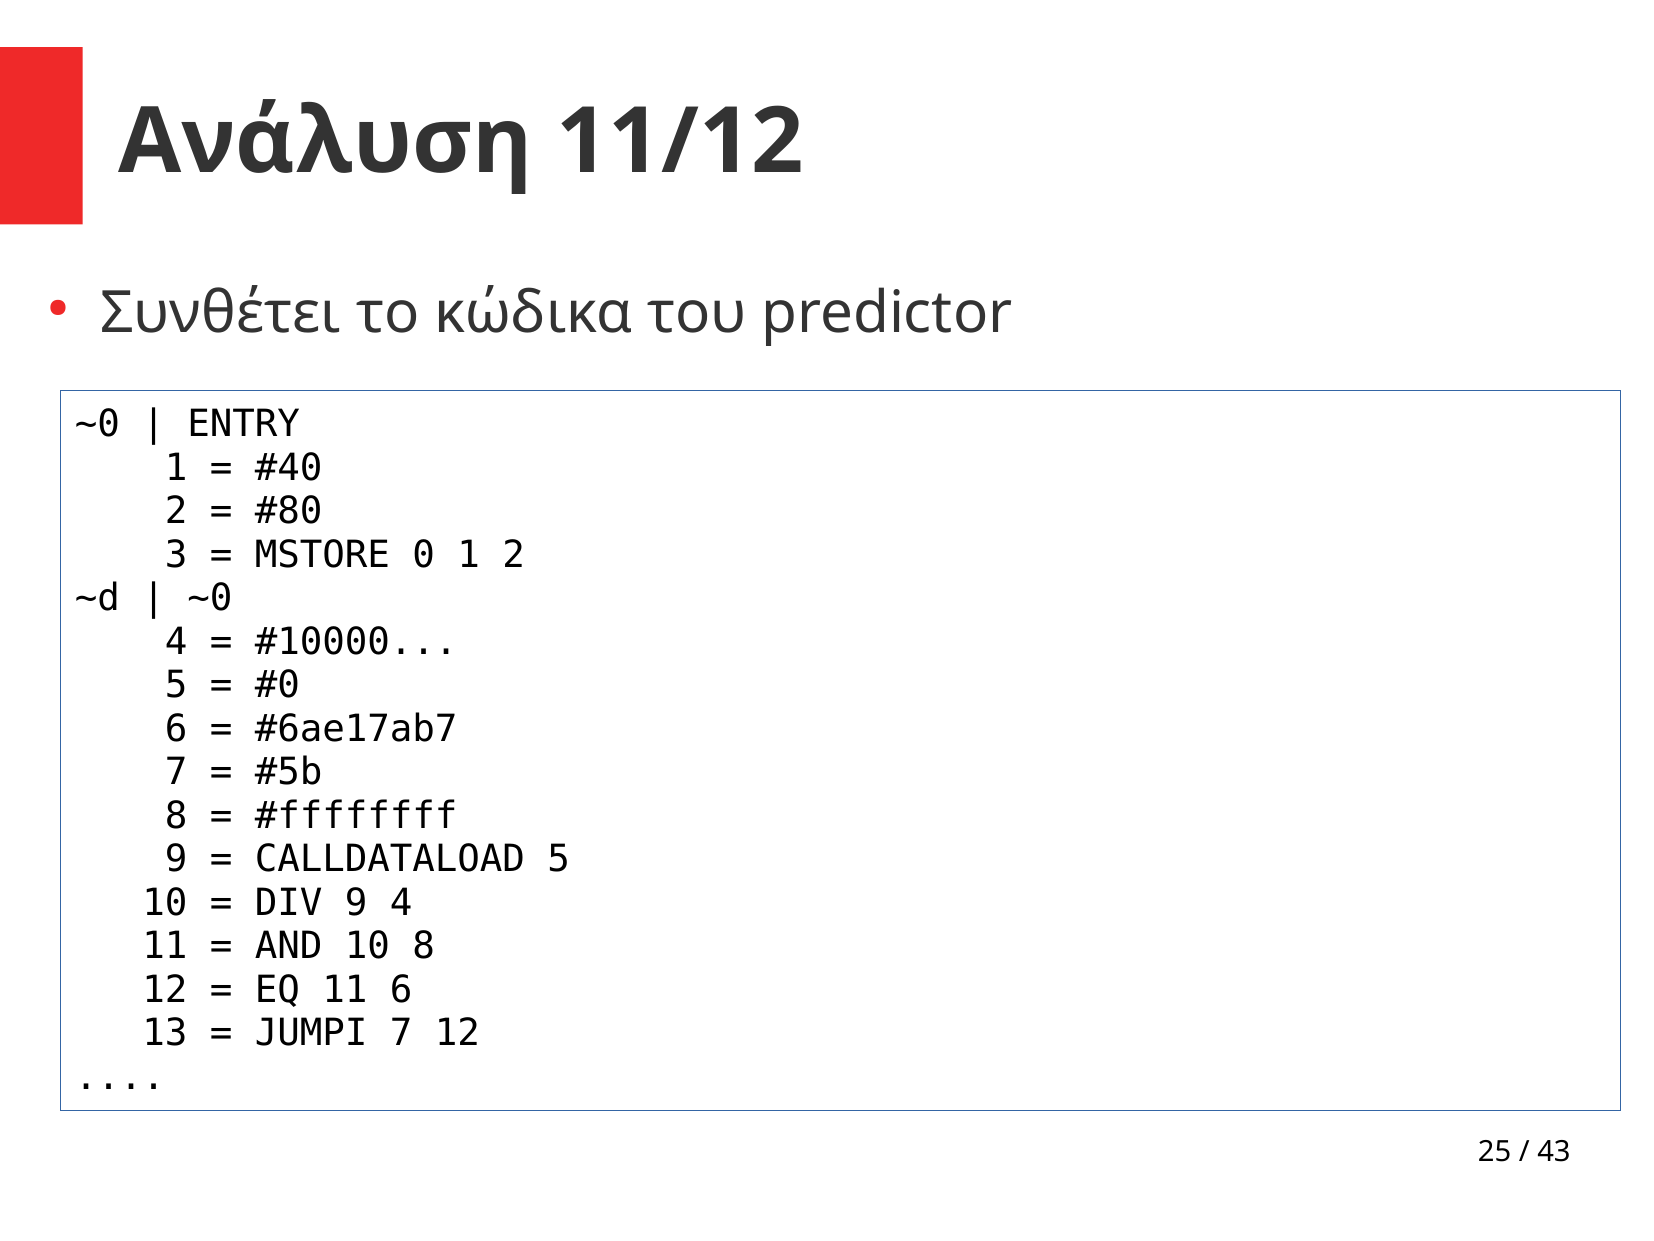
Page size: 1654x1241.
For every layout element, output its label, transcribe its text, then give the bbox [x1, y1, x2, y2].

text_box ~0 | ENTRY 1 = #40 2 = #80 3 = MSTORE 0 1 2 ~d | ~0 4 = #10000... 5 = #0 6 = #6ae17ab7 7 = #5b 8 = #ffffffff 9 = CALLDATALOAD 5 10 = DIV 9 4 11 = AND 10 8 12 = EQ 11 6 13 = JUMPI 7 12 .... [60, 390, 1621, 1111]
title Ανάλυση 11/12 [118, 33, 1571, 241]
list Συνθέτει το κώδικα του predictor [30, 270, 1621, 376]
